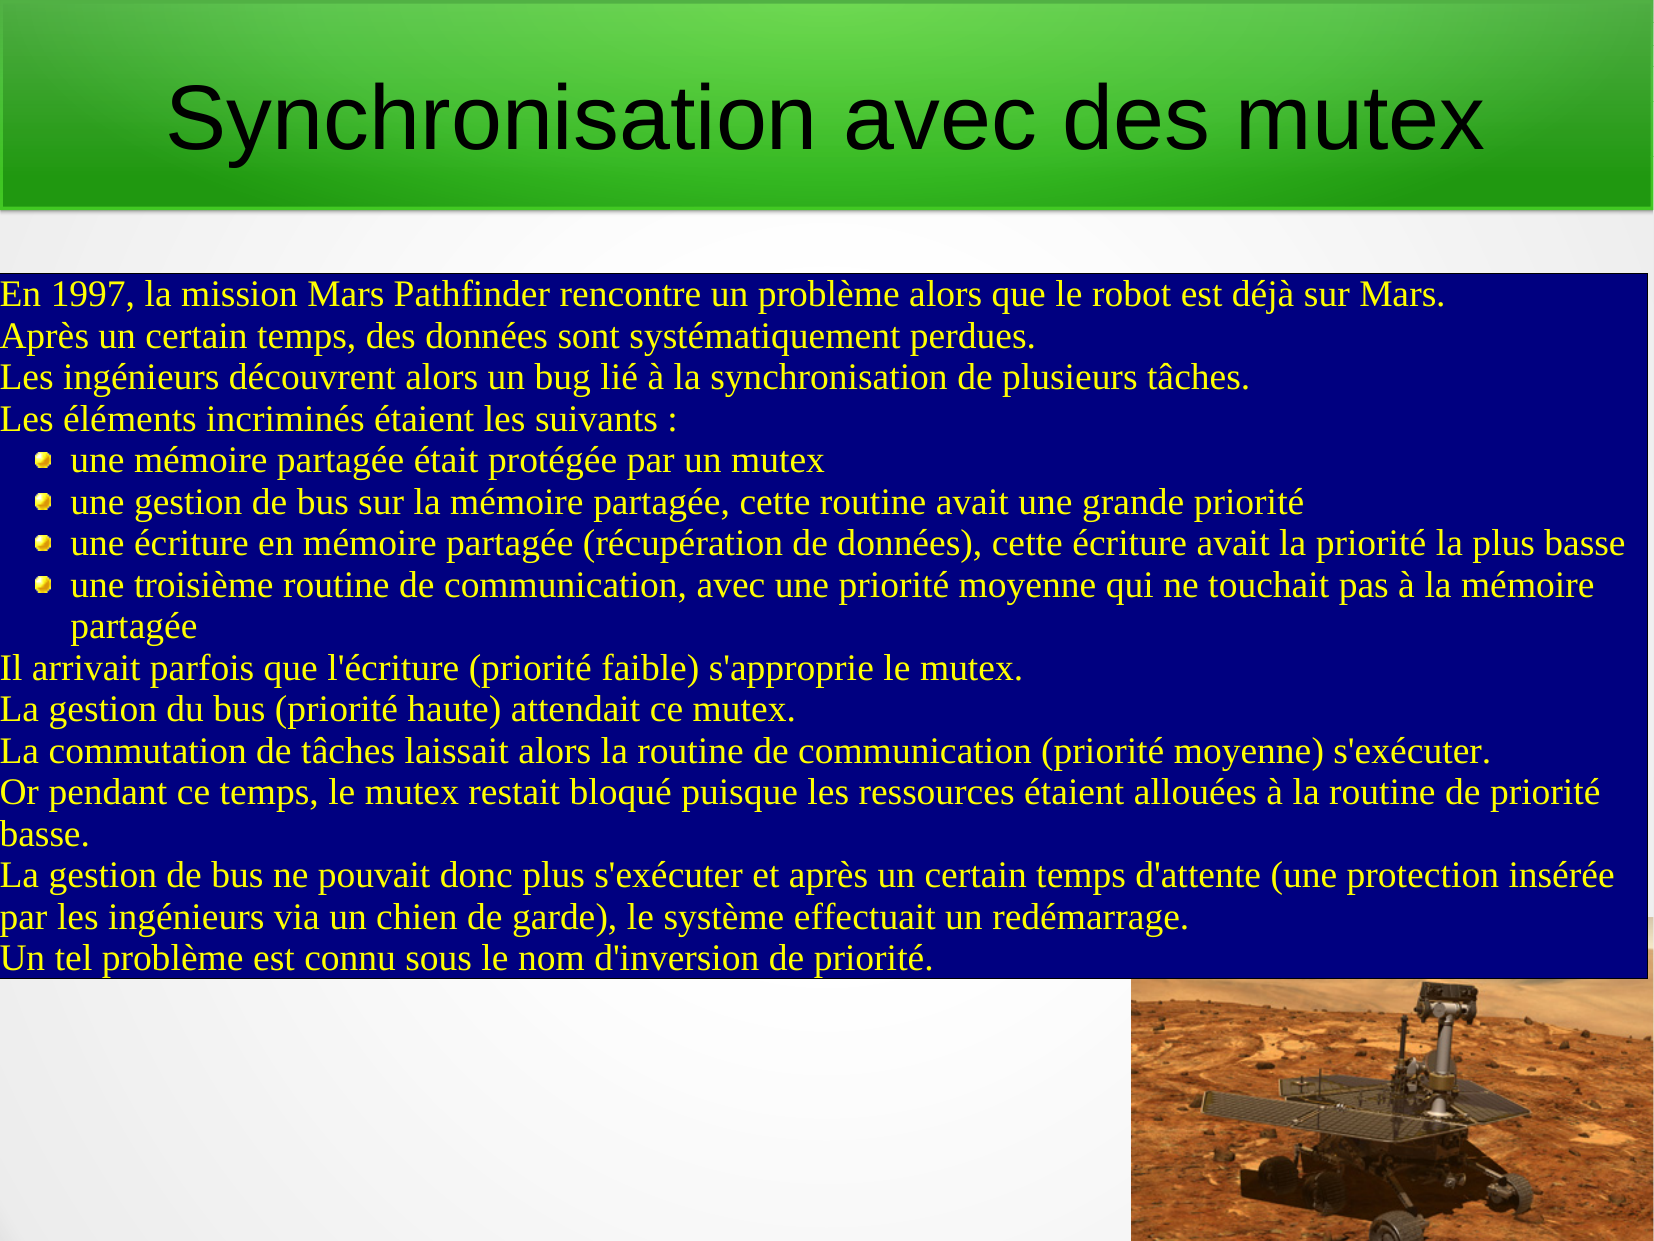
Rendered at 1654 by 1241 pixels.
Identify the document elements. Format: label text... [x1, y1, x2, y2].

title Synchronisation avec des mutex [82, 47, 1571, 189]
text_box En 1997, la mission Mars Pathfinder rencontre un problème alors que le robot est déjà sur Mars. Après un certain temps, des données sont systématiquement perdues. Les ingénieurs découvrent alors un bug lié à la synchronisation de plusieurs tâches. Les éléments incriminés étaient les suivants : une mémoire partagée était protégée par un mutex une gestion de bus sur la mémoire partagée, cette routine avait une grande priorité une écriture en mémoire partagée (récupération de données), cette écriture avait la priorité la plus basse une troisième routine de communication, avec une priorité moyenne qui ne touchait pas à la mémoire partagée Il arrivait parfois que l'écriture (priorité faible) s'approprie le mutex. La gestion du bus (priorité haute) attendait ce mutex. La commutation de tâches laissait alors la routine de communication (priorité moyenne) s'exécuter. Or pendant ce temps, le mutex restait bloqué puisque les ressources étaient allouées à la routine de priorité basse. La gestion de bus ne pouvait donc plus s'exécuter et après un certain temps d'attente (une protection insérée par les ingénieurs via un chien de garde), le système effectuait un redémarrage. Un tel problème est connu sous le nom d'inversion de priorité. [0, 273, 1648, 979]
picture [1131, 917, 1654, 1241]
